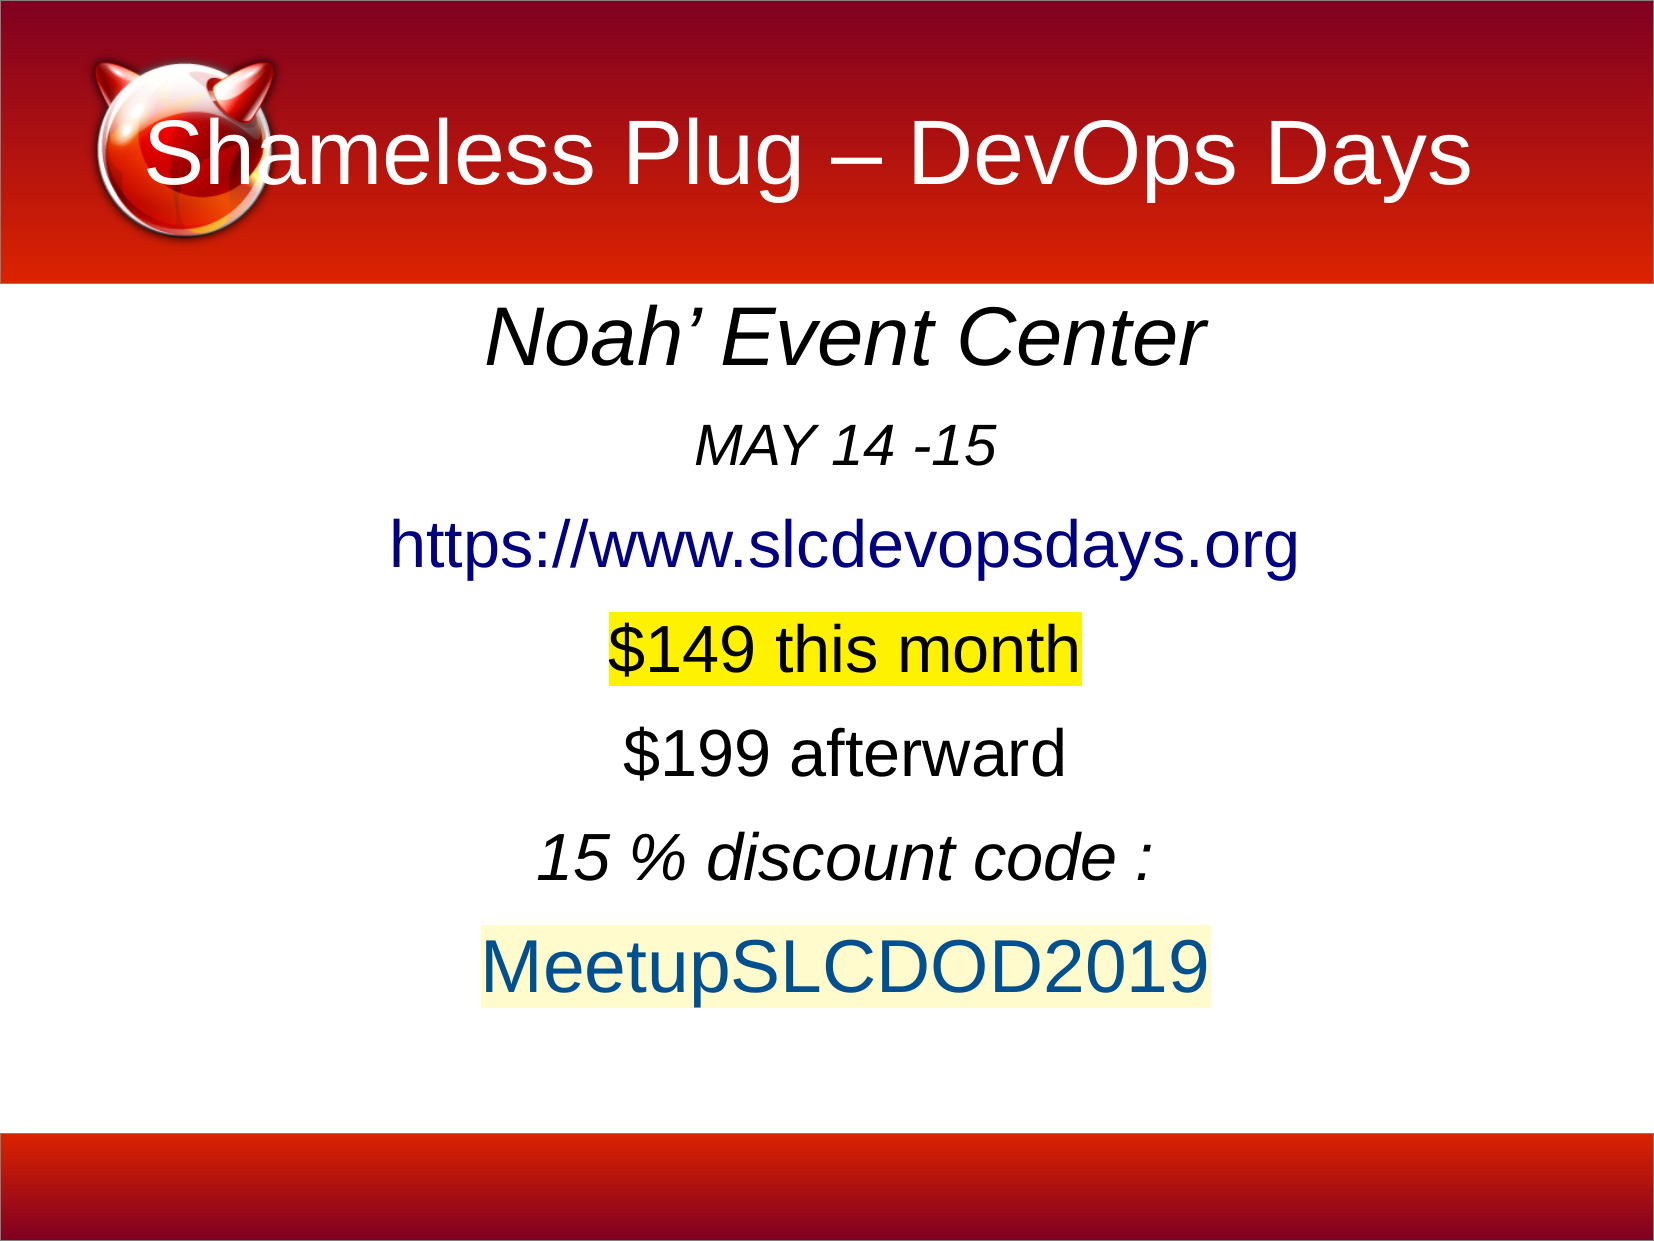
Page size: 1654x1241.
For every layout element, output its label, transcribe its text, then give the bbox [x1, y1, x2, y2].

title Shameless Plug – DevOps Days [82, 49, 1536, 257]
list Noah’ Event Center MAY 14 -15 https://www.slcdevopsdays.org $149 this month $199 afterward 15 % discount code : MeetupSLCDOD2019 [82, 290, 1538, 1010]
